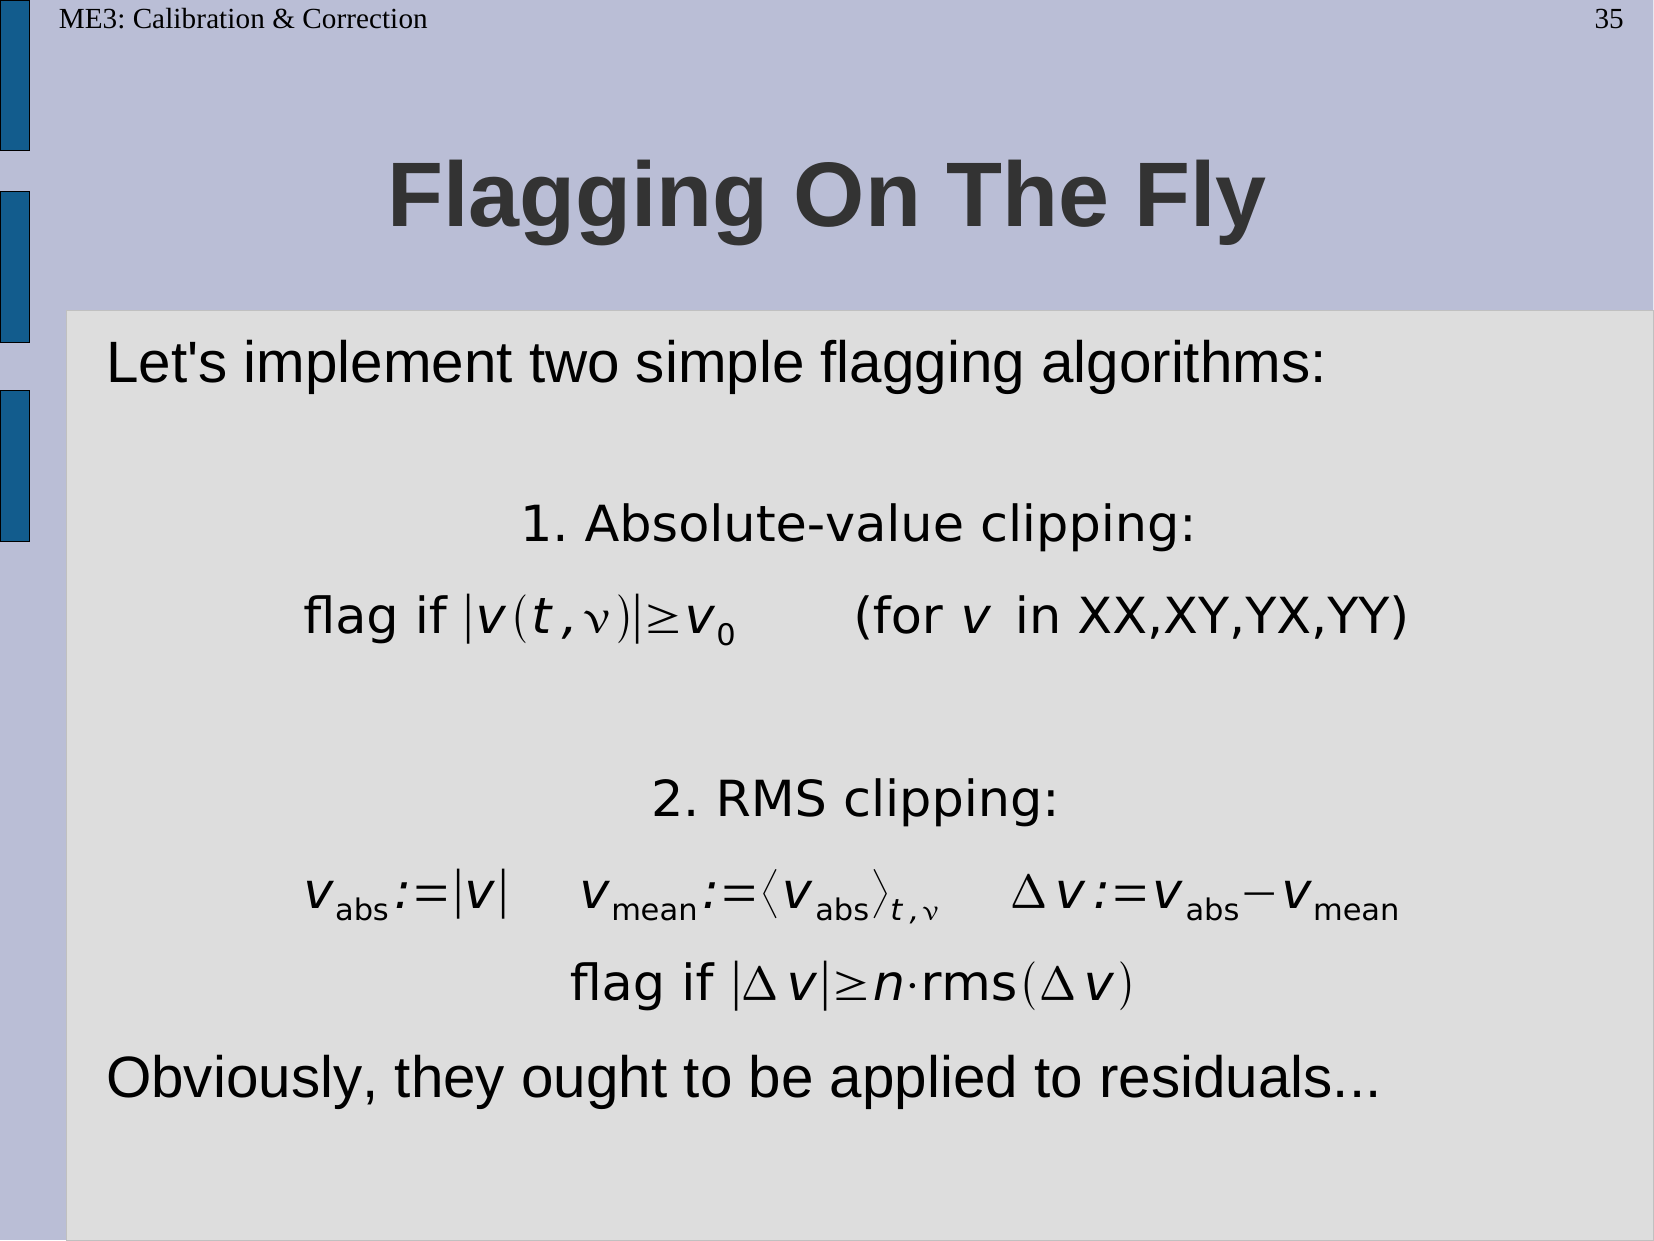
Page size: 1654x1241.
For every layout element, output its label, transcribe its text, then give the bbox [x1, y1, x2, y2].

chart [295, 472, 1407, 1019]
title Flagging On The Fly [121, 98, 1534, 291]
list Let's implement two simple flagging algorithms: Obviously, they ought to be applied to residuals... [88, 330, 1595, 1211]
